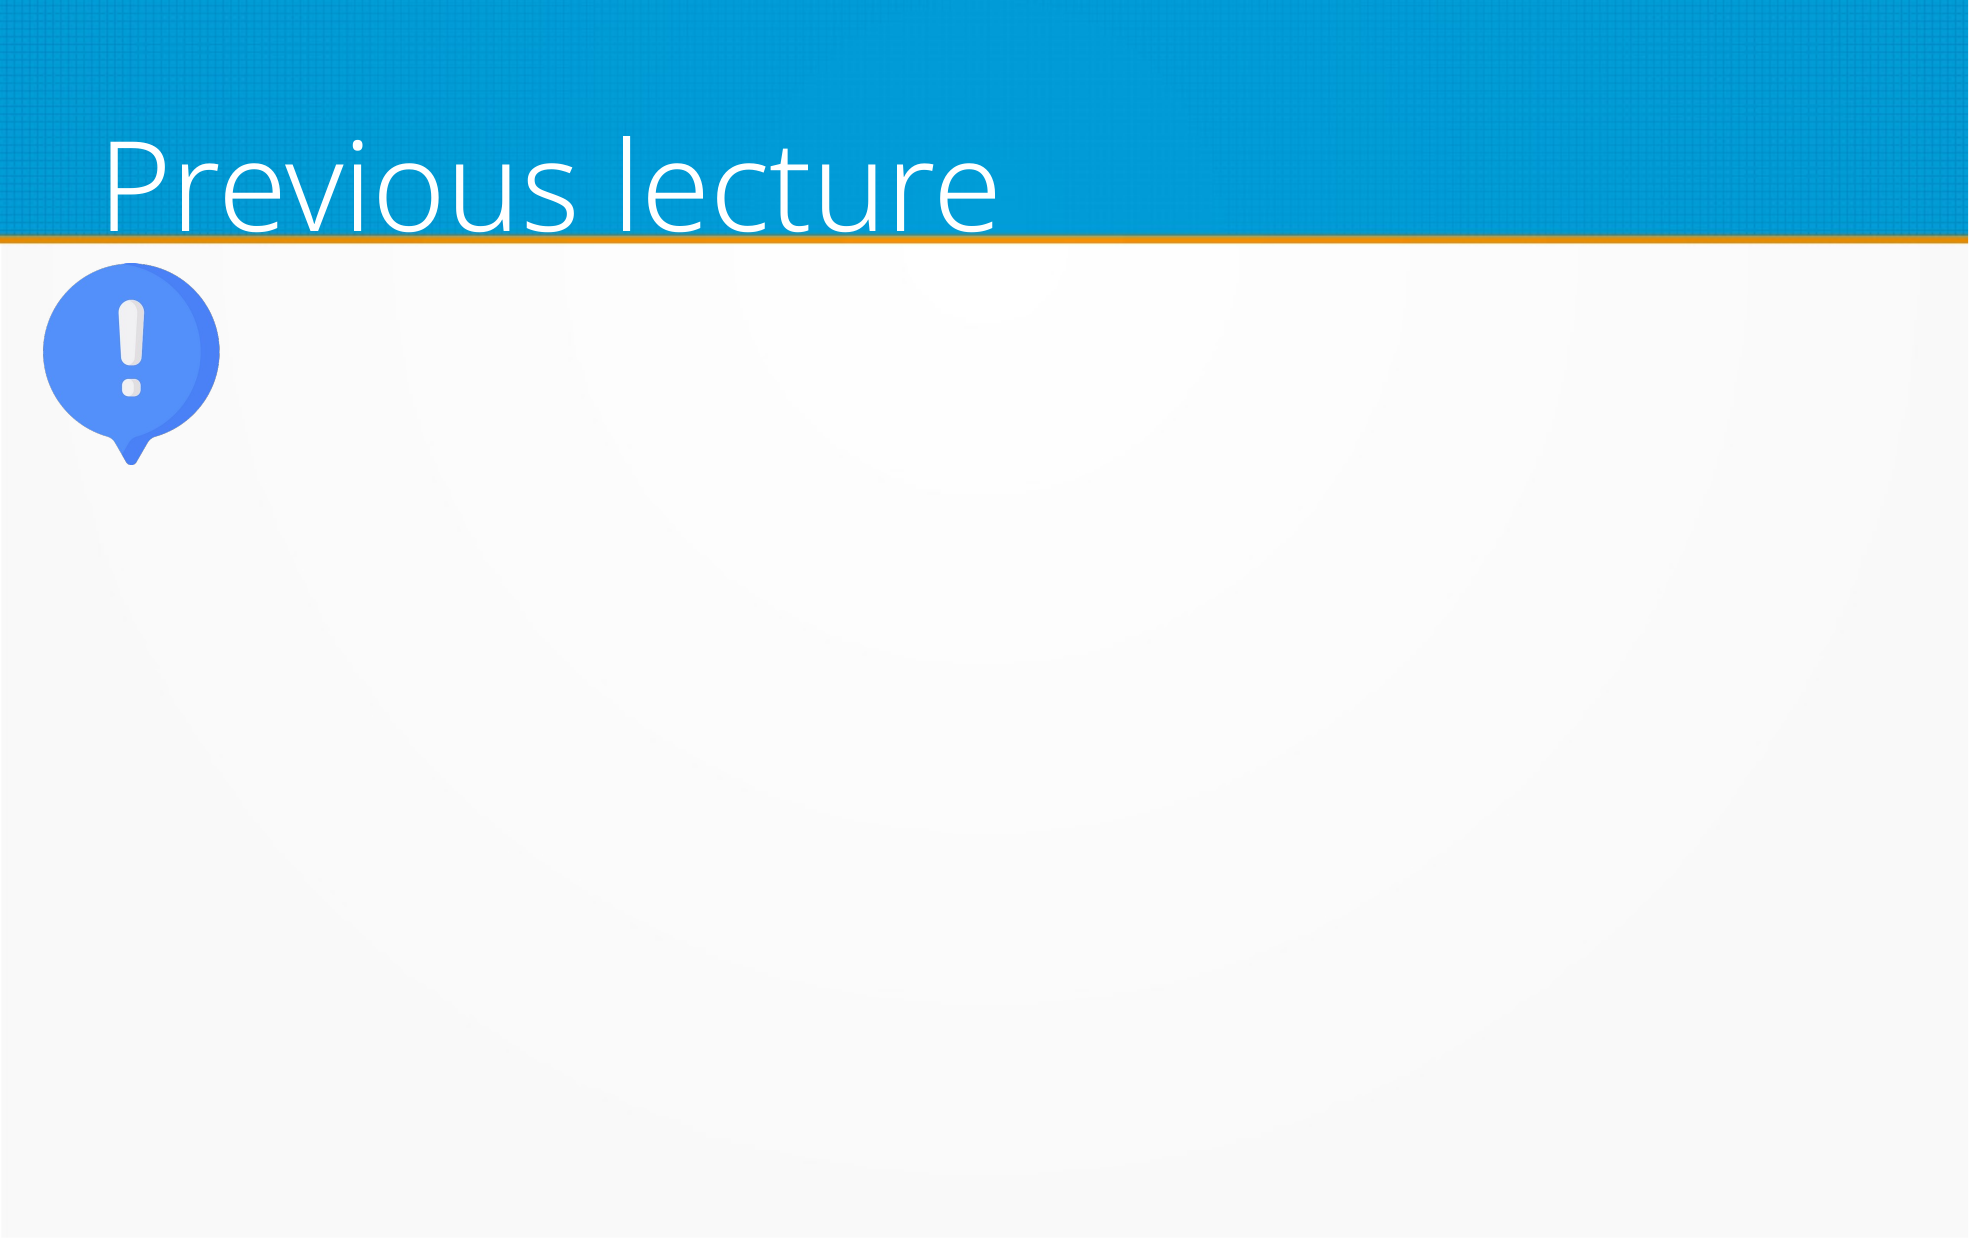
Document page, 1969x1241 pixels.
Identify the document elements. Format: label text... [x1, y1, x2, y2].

picture [0, 233, 1969, 1241]
title Previous lecture [98, 49, 1870, 257]
